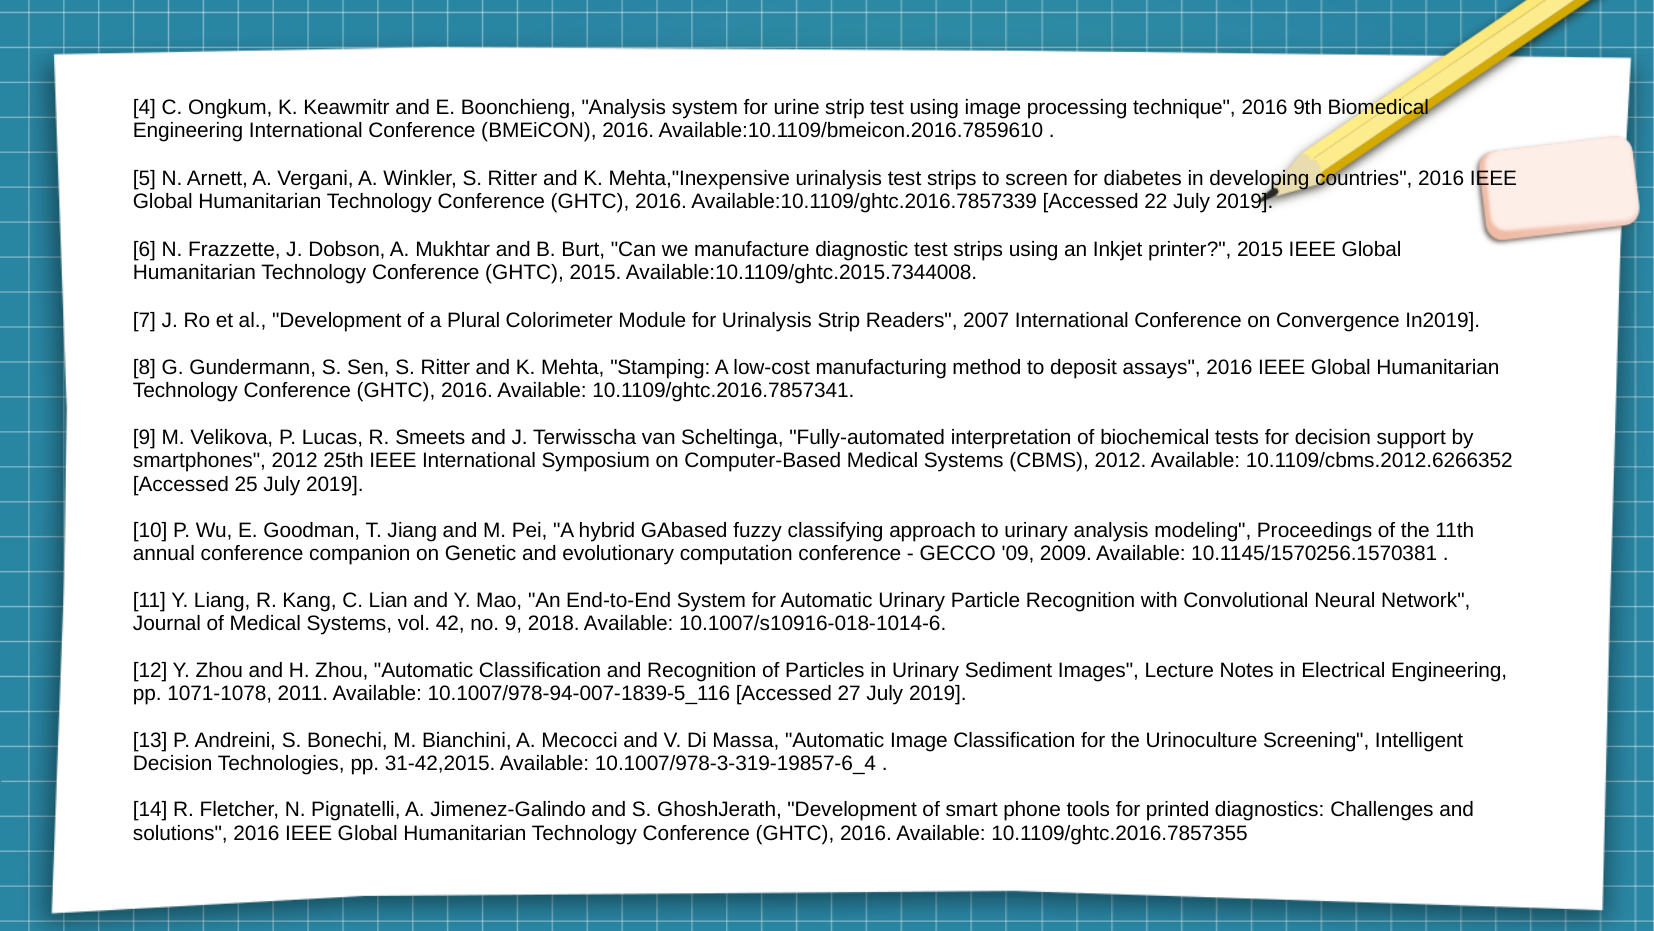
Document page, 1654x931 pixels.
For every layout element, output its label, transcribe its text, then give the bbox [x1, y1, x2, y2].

picture [0, 0, 1654, 931]
text_box [4] C. Ongkum, K. Keawmitr and E. Boonchieng, "Analysis system for urine strip test using image processing technique", 2016 9th Biomedical Engineering International Conference (BMEiCON), 2016. Available:10.1109/bmeicon.2016.7859610 . [5] N. Arnett, A. Vergani, A. Winkler, S. Ritter and K. Mehta,"Inexpensive urinalysis test strips to screen for diabetes in developing countries", 2016 IEEE Global Humanitarian Technology Conference (GHTC), 2016. Available:10.1109/ghtc.2016.7857339 [Accessed 22 July 2019]. [6] N. Frazzette, J. Dobson, A. Mukhtar and B. Burt, "Can we manufacture diagnostic test strips using an Inkjet printer?", 2015 IEEE Global Humanitarian Technology Conference (GHTC), 2015. Available:10.1109/ghtc.2015.7344008. [7] J. Ro et al., "Development of a Plural Colorimeter Module for Urinalysis Strip Readers", 2007 International Conference on Convergence In2019]. [8] G. Gundermann, S. Sen, S. Ritter and K. Mehta, "Stamping: A low-cost manufacturing method to deposit assays", 2016 IEEE Global Humanitarian Technology Conference (GHTC), 2016. Available: 10.1109/ghtc.2016.7857341. [9] M. Velikova, P. Lucas, R. Smeets and J. Terwisscha van Scheltinga, "Fully-automated interpretation of biochemical tests for decision support by smartphones", 2012 25th IEEE International Symposium on Computer-Based Medical Systems (CBMS), 2012. Available: 10.1109/cbms.2012.6266352 [Accessed 25 July 2019]. [10] P. Wu, E. Goodman, T. Jiang and M. Pei, "A hybrid GAbased fuzzy classifying approach to urinary analysis modeling", Proceedings of the 11th annual conference companion on Genetic and evolutionary computation conference - GECCO '09, 2009. Available: 10.1145/1570256.1570381 . [11] Y. Liang, R. Kang, C. Lian and Y. Mao, "An End-to-End System for Automatic Urinary Particle Recognition with Convolutional Neural Network", Journal of Medical Systems, vol. 42, no. 9, 2018. Available: 10.1007/s10916-018-1014-6. [12] Y. Zhou and H. Zhou, "Automatic Classification and Recognition of Particles in Urinary Sediment Images", Lecture Notes in Electrical Engineering, pp. 1071-1078, 2011. Available: 10.1007/978-94-007-1839-5_116 [Accessed 27 July 2019]. [13] P. Andreini, S. Bonechi, M. Bianchini, A. Mecocci and V. Di Massa, "Automatic Image Classification for the Urinoculture Screening", Intelligent Decision Technologies, pp. 31-42,2015. Available: 10.1007/978-3-319-19857-6_4 . [14] R. Fletcher, N. Pignatelli, A. Jimenez-Galindo and S. GhoshJerath, "Development of smart phone tools for printed diagnostics: Challenges and solutions", 2016 IEEE Global Humanitarian Technology Conference (GHTC), 2016. Available: 10.1109/ghtc.2016.7857355 [118, 88, 1536, 852]
